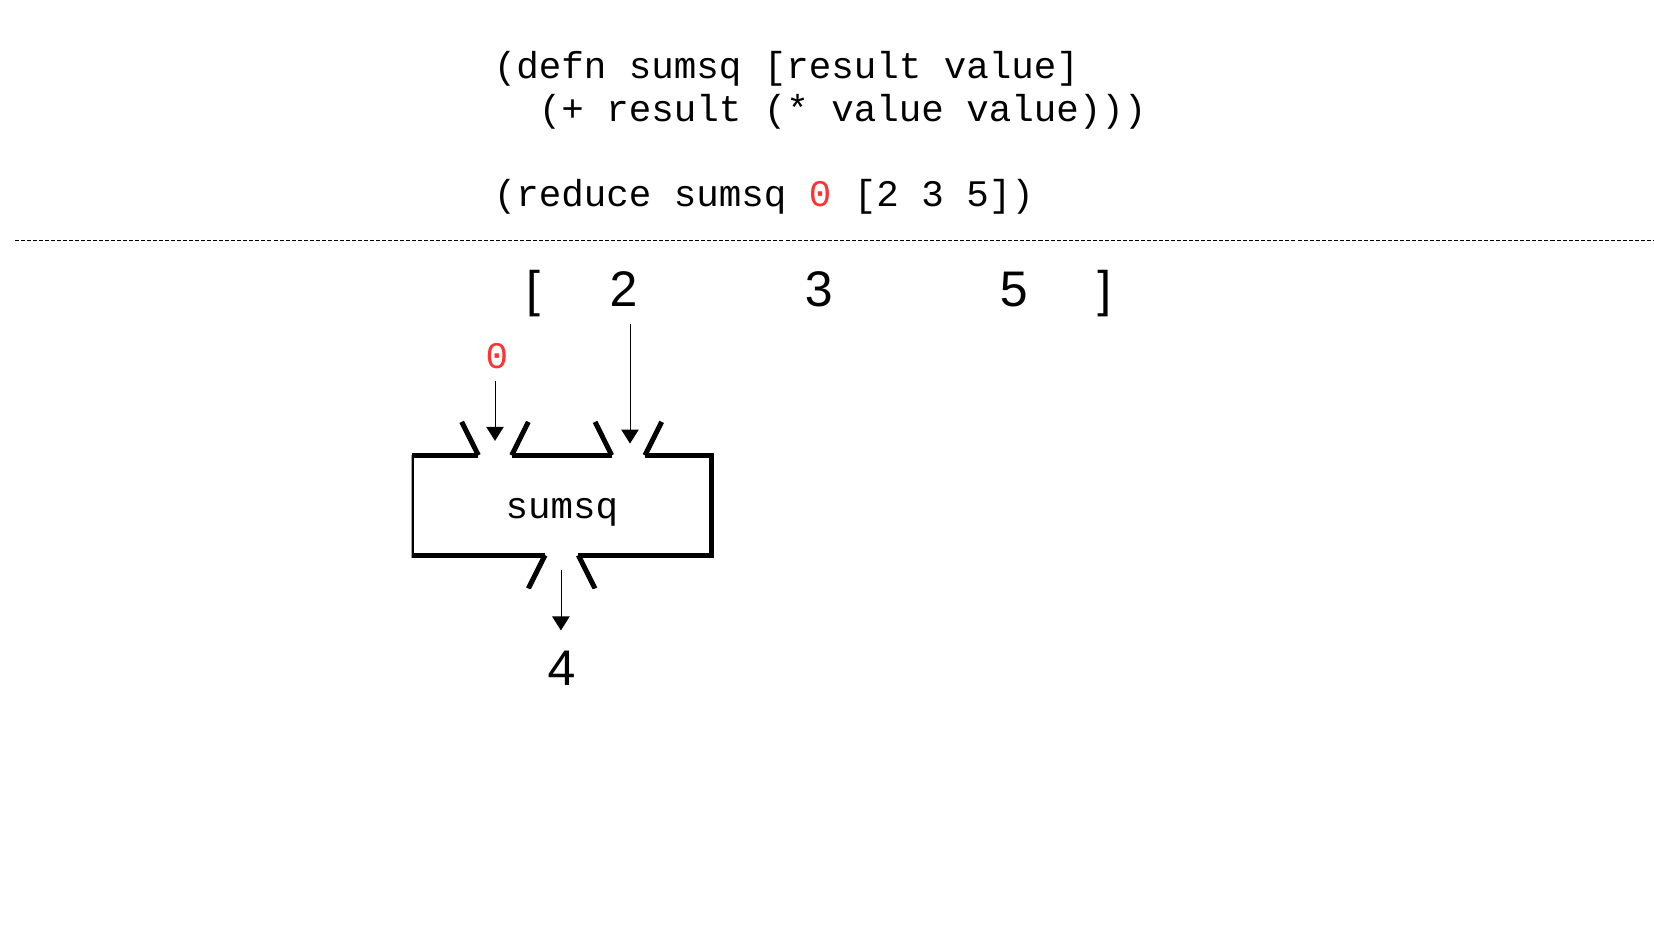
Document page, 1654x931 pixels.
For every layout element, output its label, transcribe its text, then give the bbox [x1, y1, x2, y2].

picture [411, 388, 721, 589]
text_box sumsq [490, 479, 641, 537]
text_box 4 [532, 632, 586, 704]
text_box [ 2 3 5 ] [511, 253, 1143, 325]
text_box 0 [470, 330, 522, 388]
text_box (defn sumsq [result value] (+ result (* value value))) (reduce sumsq 0 [2 3 5]) [478, 40, 1175, 228]
